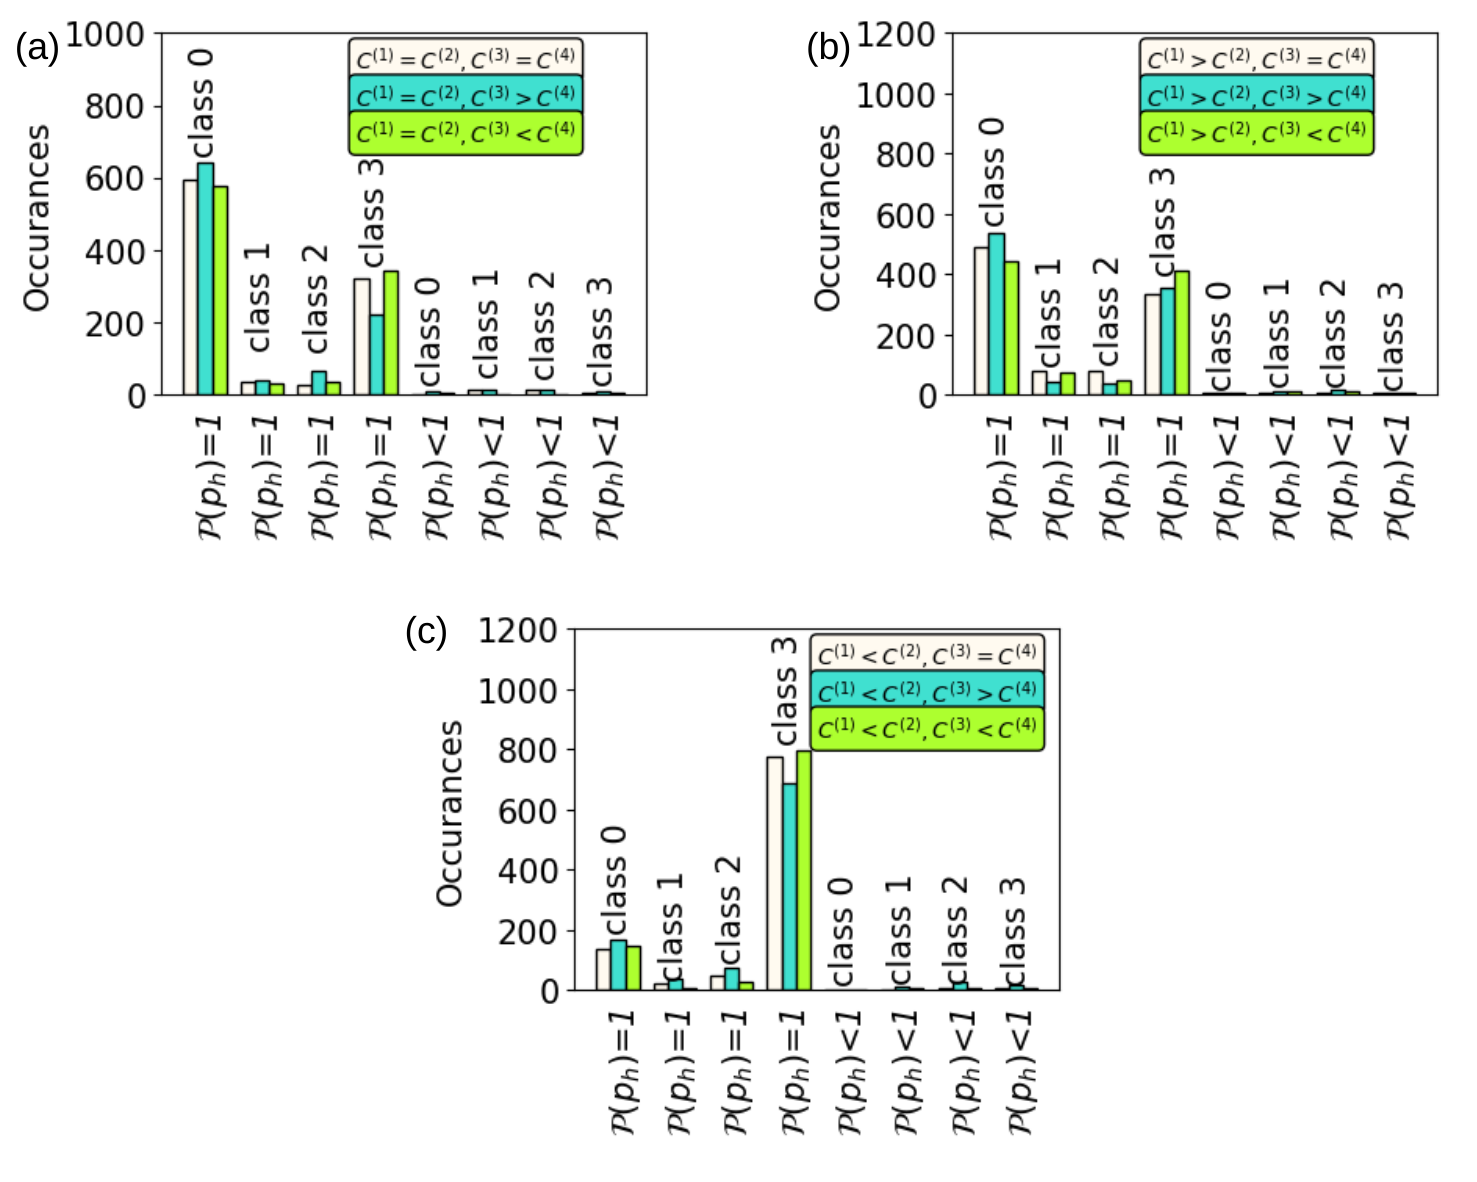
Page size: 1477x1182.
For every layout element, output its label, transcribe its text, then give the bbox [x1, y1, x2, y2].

text_box (a) [0, 17, 83, 75]
picture [799, 6, 1453, 556]
text_box (c) [389, 602, 473, 660]
picture [8, 6, 662, 556]
picture [421, 602, 1075, 1151]
text_box (b) [791, 17, 875, 75]
